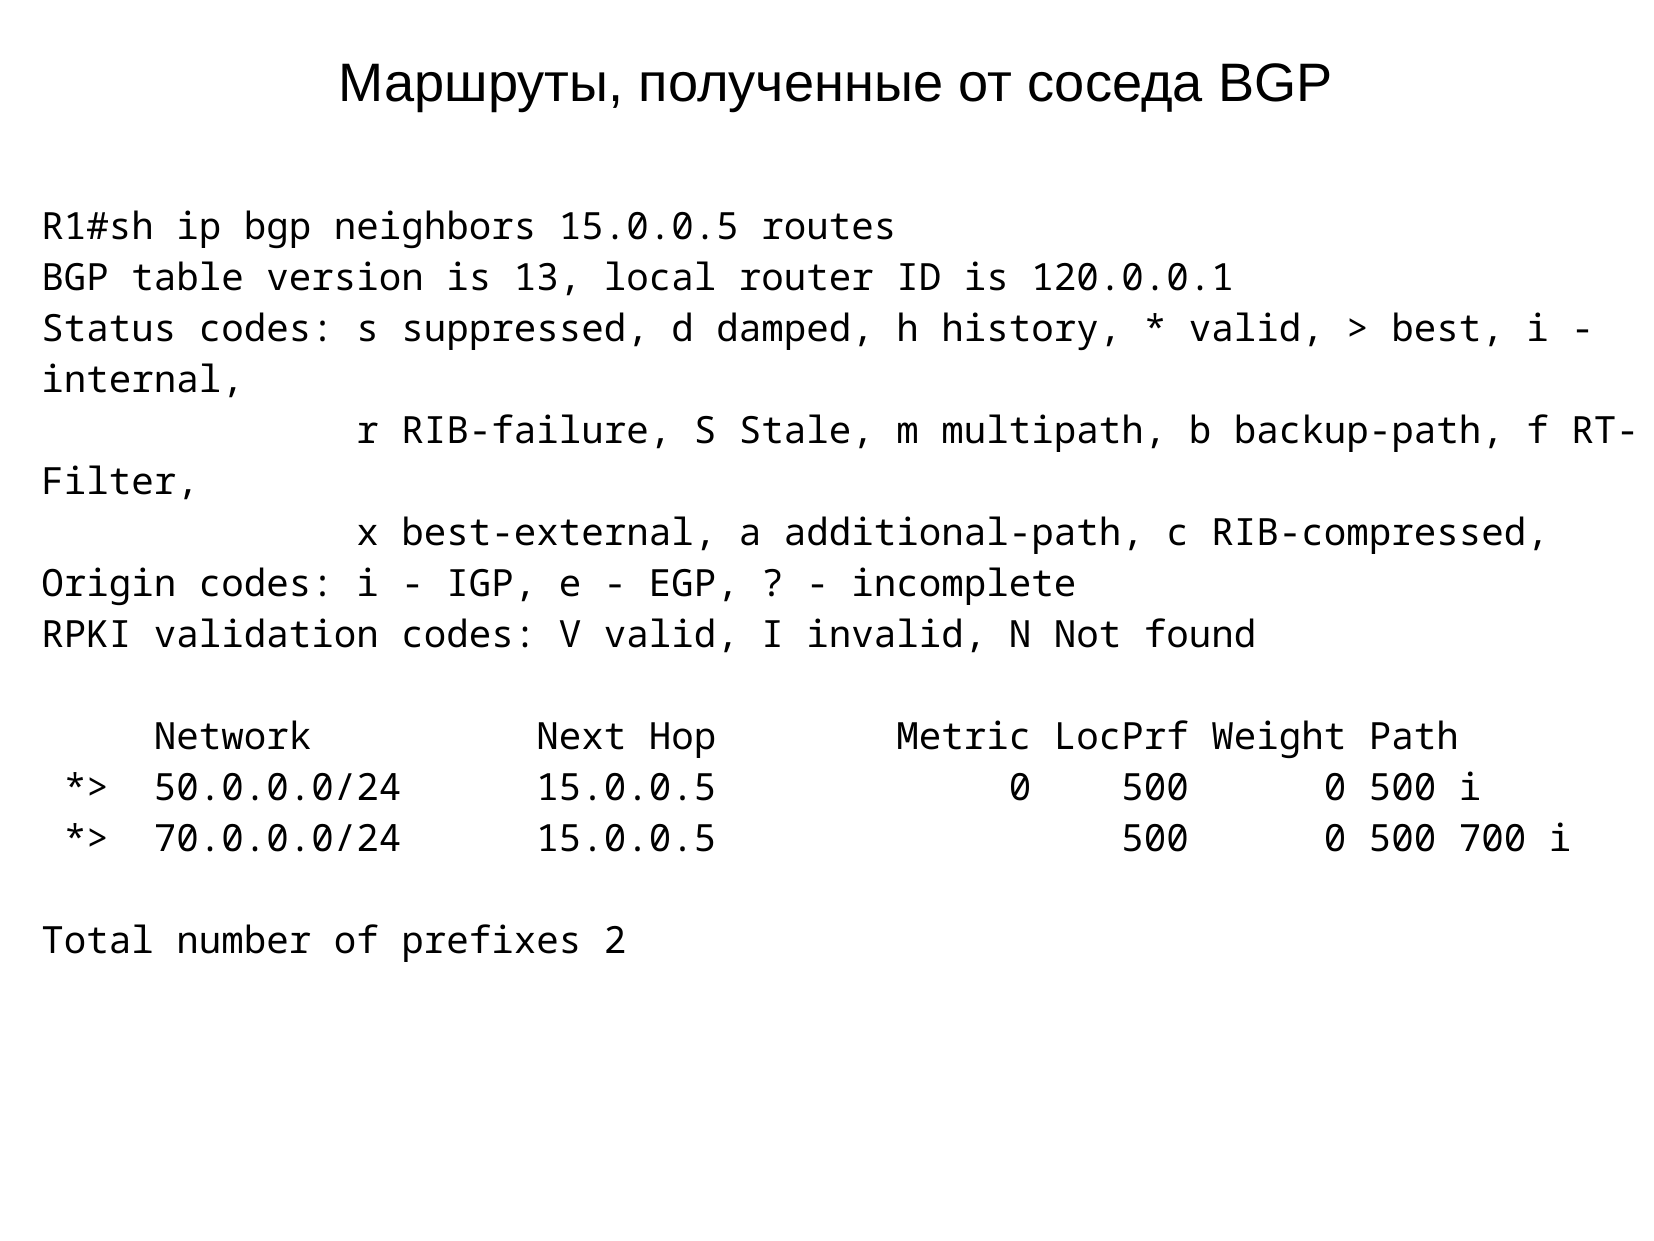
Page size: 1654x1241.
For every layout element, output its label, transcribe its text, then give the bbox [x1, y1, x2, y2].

title Маршруты, полученные от соседа BGP [82, 10, 1571, 126]
list R1#sh ip bgp neighbors 15.0.0.5 routes BGP table version is 13, local router ID is 120.0.0.1 Status codes: s suppressed, d damped, h history, * valid, > best, i - internal, r RIB-failure, S Stale, m multipath, b backup-path, f RT-Filter, x best-external, a additional-path, c RIB-compressed, Origin codes: i - IGP, e - EGP, ? - incomplete RPKI validation codes: V valid, I invalid, N Not found Network Next Hop Metric LocPrf Weight Path *> 50.0.0.0/24 15.0.0.5 0 500 0 500 i *> 70.0.0.0/24 15.0.0.5 500 0 500 700 i Total number of prefixes 2 [41, 199, 1654, 967]
